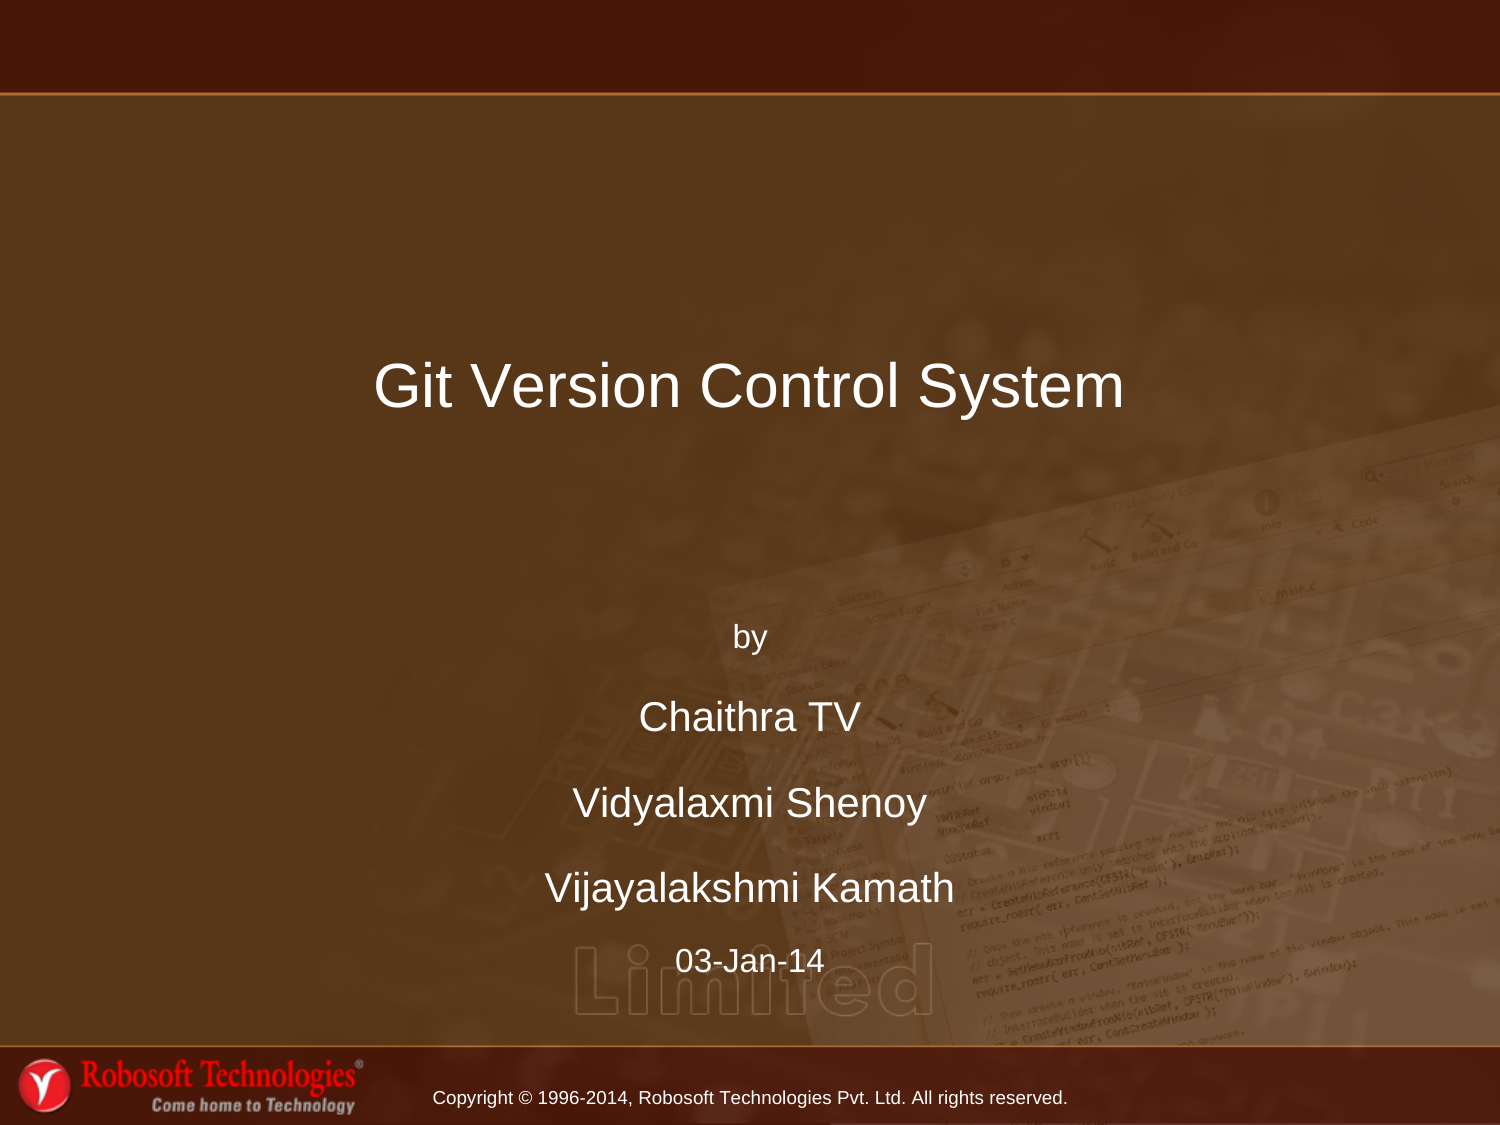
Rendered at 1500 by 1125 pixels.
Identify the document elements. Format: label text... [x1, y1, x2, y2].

picture [0, 0, 1500, 1125]
subtitle Git Version Control System by Chaithra TV Vidyalaxmi Shenoy Vijayalakshmi Kamath 03-Jan-14 [225, 299, 1276, 838]
